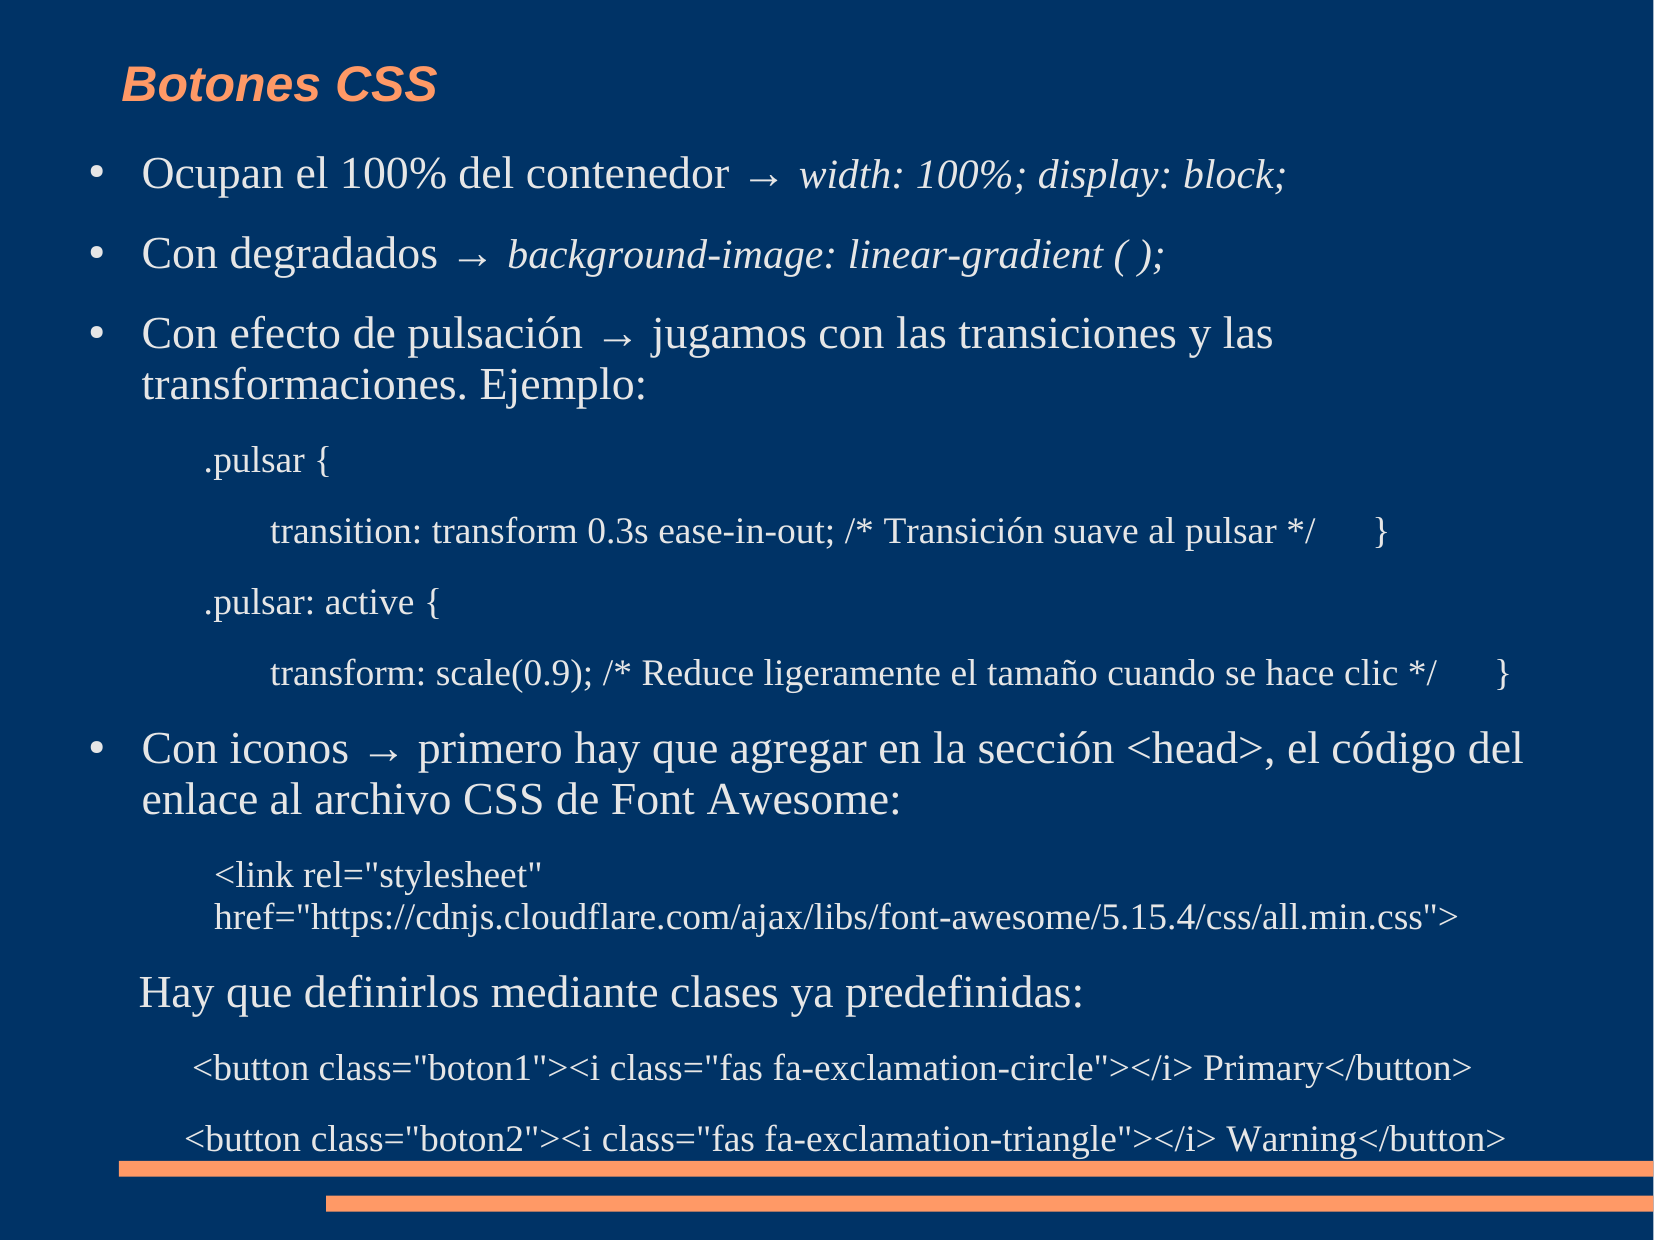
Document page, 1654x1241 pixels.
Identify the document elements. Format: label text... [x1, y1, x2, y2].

title Botones CSS [121, 46, 1534, 147]
list Ocupan el 100% del contenedor → width: 100%; display: block; Con degradados → background-image: linear-gradient ( ); Con efecto de pulsación → jugamos con las transiciones y las transformaciones. Ejemplo: .pulsar { transition: transform 0.3s ease-in-out; /* Transición suave al pulsar */ } .pulsar: active { transform: scale(0.9); /* Reduce ligeramente el tamaño cuando se hace clic */ } Con iconos → primero hay que agregar en la sección <head>, el código del enlace al archivo CSS de Font Awesome: <link rel="stylesheet" href="https://cdnjs.cloudflare.com/ajax/libs/font-awesome/5.15.4/css/all.min.css"> Hay que definirlos mediante clases ya predefinidas: <button class="boton1"><i class="fas fa-exclamation-circle"></i> Primary</button> <button class="boton2"><i class="fas fa-exclamation-triangle"></i> Warning</button> [70, 147, 1573, 1182]
